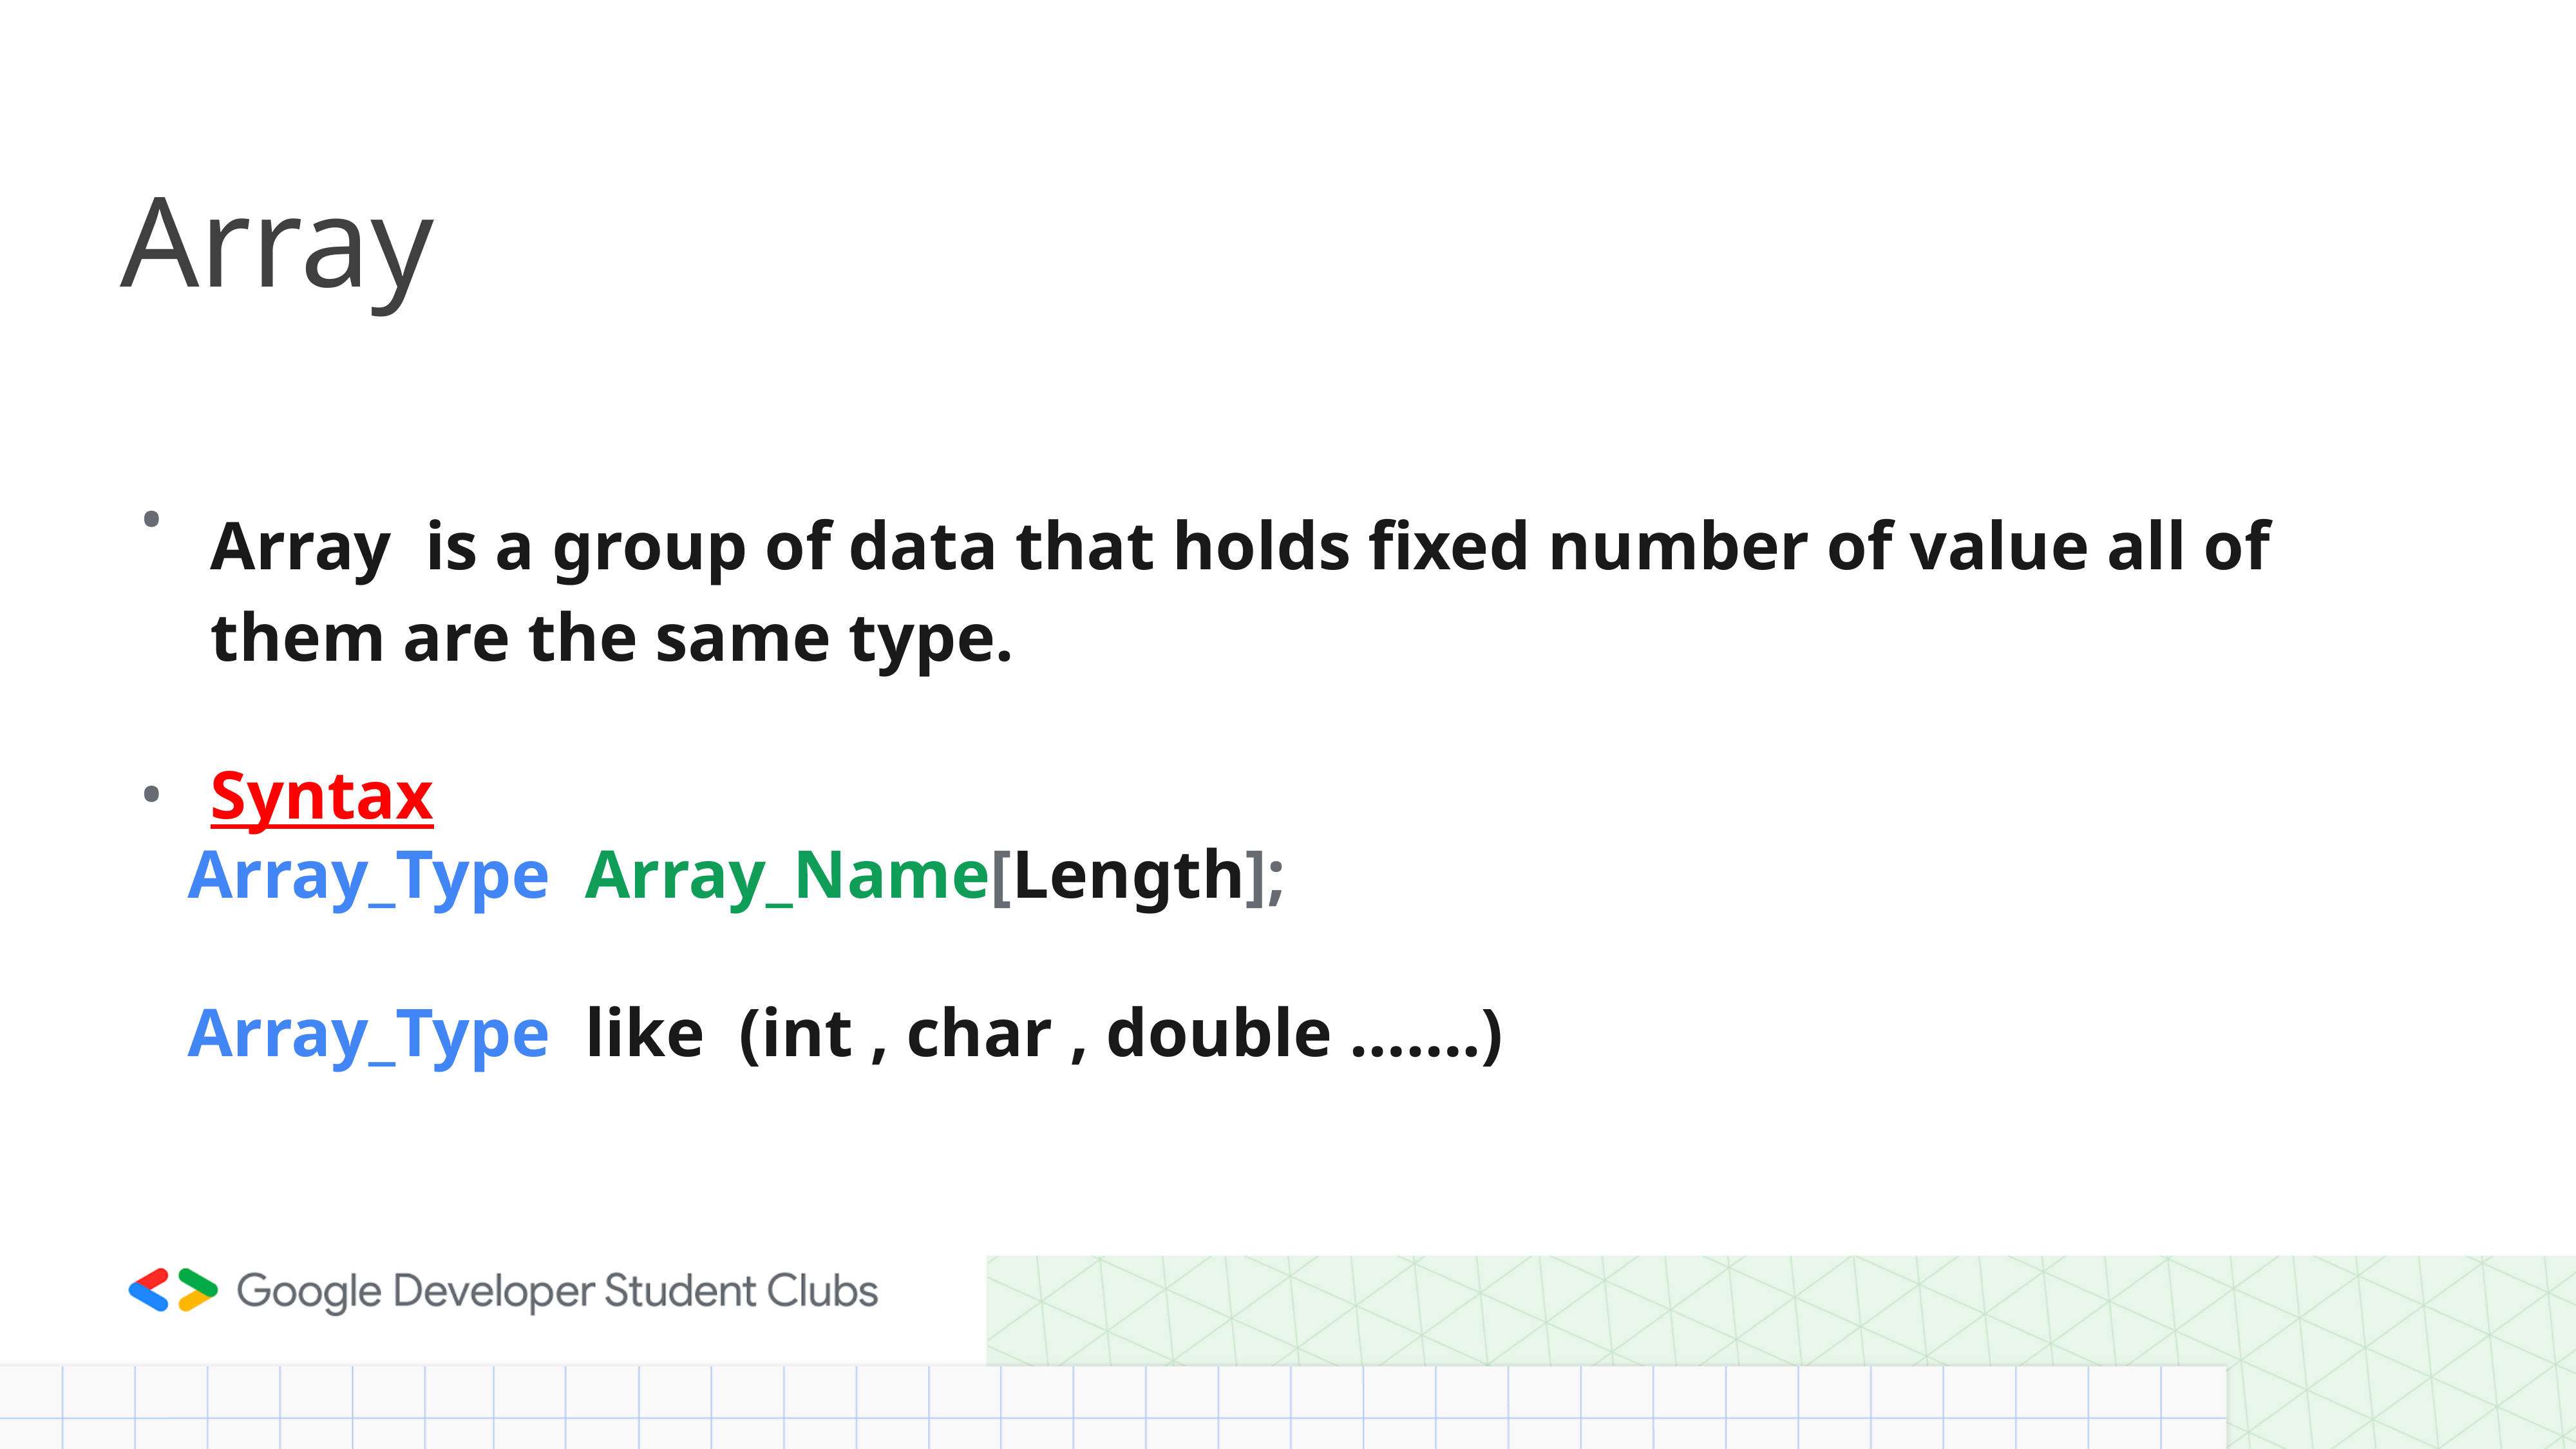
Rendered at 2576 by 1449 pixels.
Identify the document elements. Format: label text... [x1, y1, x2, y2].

title Array [94, 136, 2414, 430]
picture [0, 0, 2576, 1449]
list Array is a group of data that holds fixed number of value all of them are the same type. Syntax Array_Type Array_Name[Length]; Array_Type like (int , char , double …….) [127, 431, 2441, 1282]
